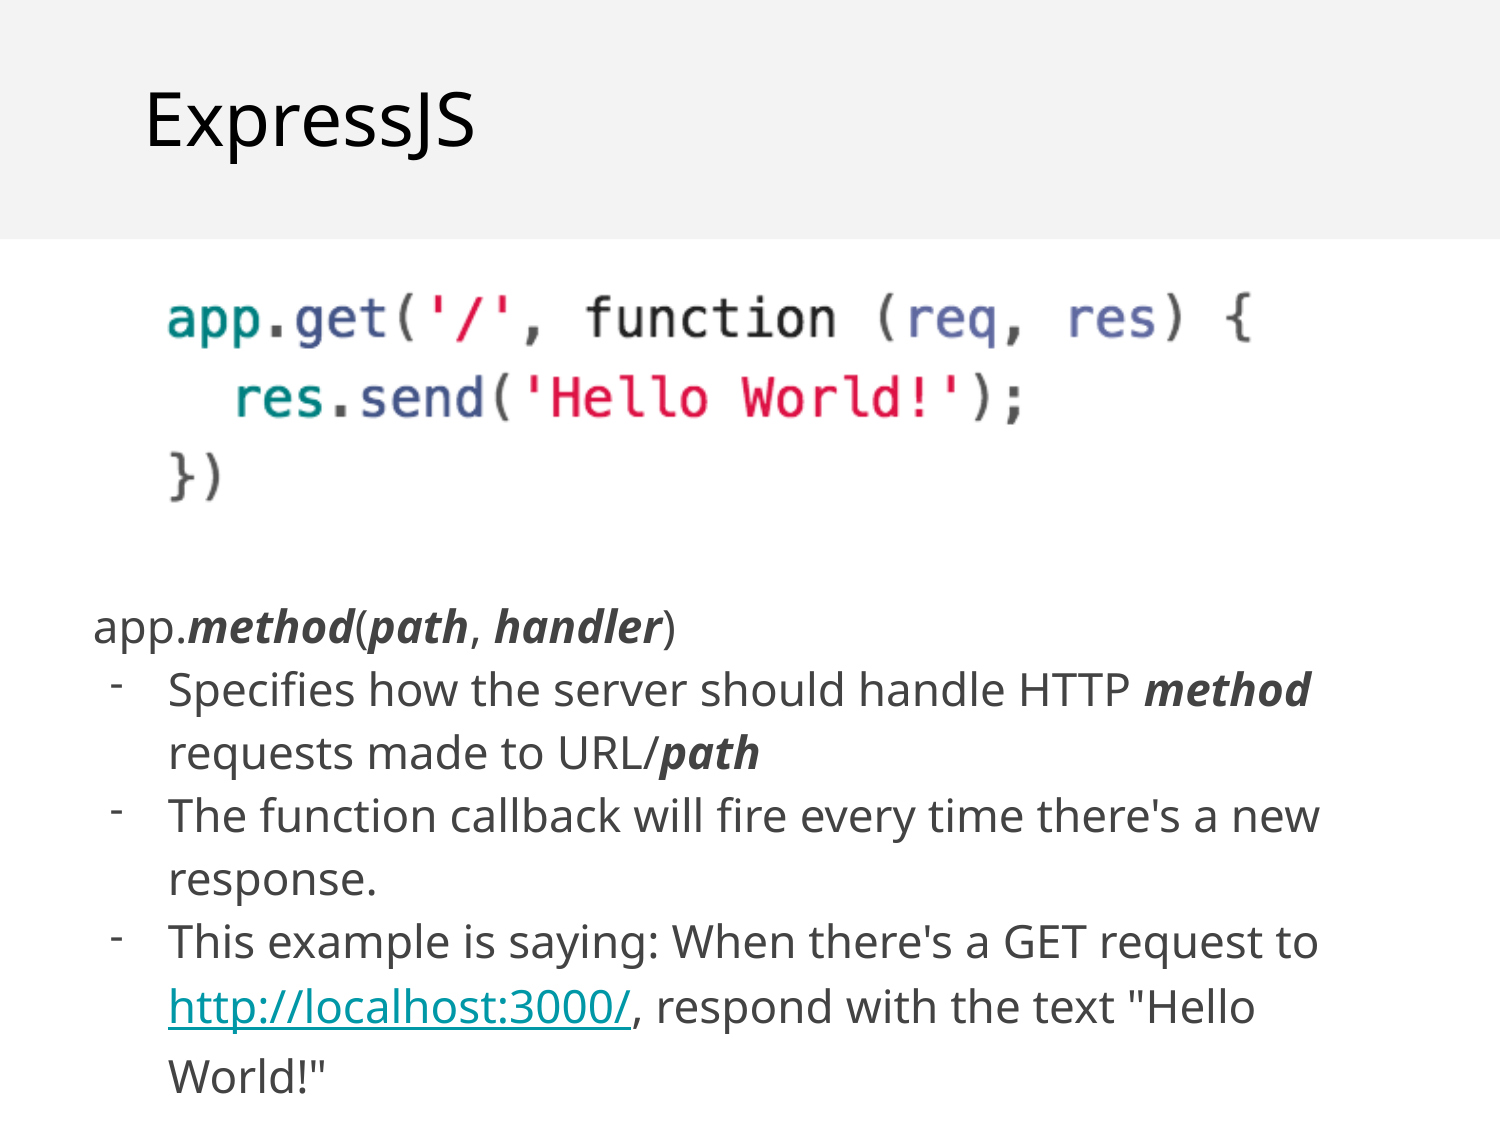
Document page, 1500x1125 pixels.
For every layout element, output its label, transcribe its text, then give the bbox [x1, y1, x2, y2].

list app.method(path, handler) Specifies how the server should handle HTTP method requests made to URL/path The function callback will fire every time there's a new response. This example is saying: When there's a GET request to http://localhost:3000/, respond with the text "Hello World!" [77, 574, 1423, 1125]
title ExpressJS [128, 56, 1372, 183]
picture [128, 274, 1326, 554]
